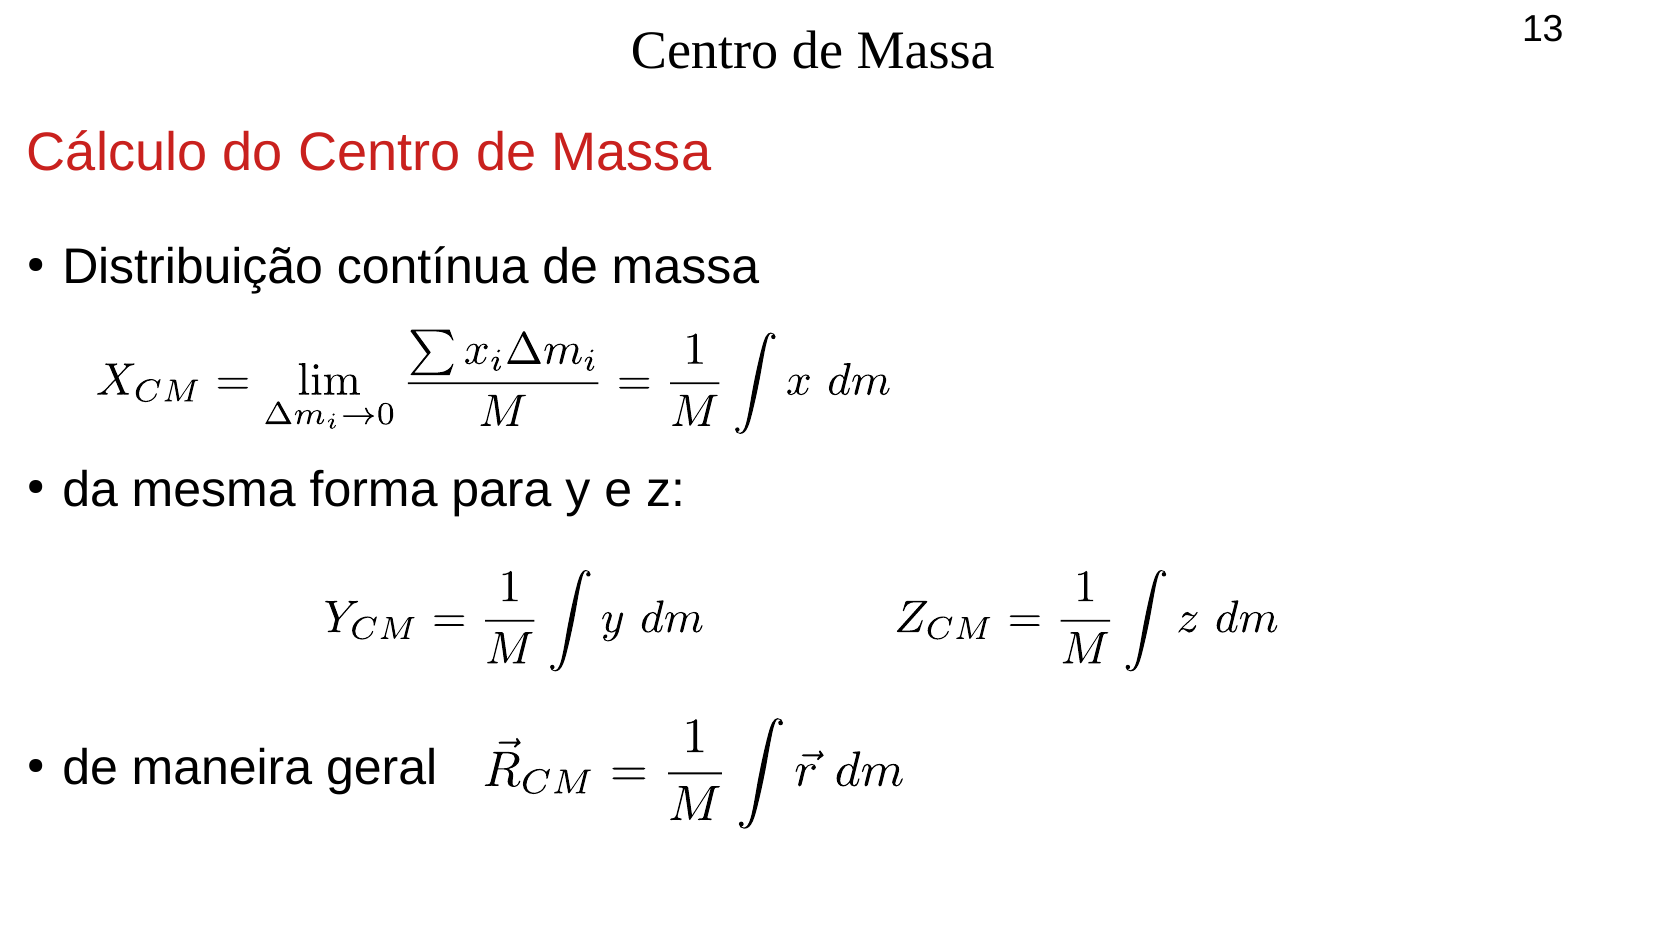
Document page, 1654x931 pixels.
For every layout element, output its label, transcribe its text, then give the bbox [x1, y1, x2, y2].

text_box Cálculo do Centro de Massa Distribuição contínua de massa da mesma forma para y e z: de maneira geral [12, 114, 1609, 803]
picture [94, 327, 892, 436]
text_box Centro de Massa [616, 0, 1038, 88]
picture [482, 718, 903, 829]
text_box 18 [1507, 0, 1654, 71]
picture [894, 570, 1278, 672]
picture [323, 570, 703, 672]
